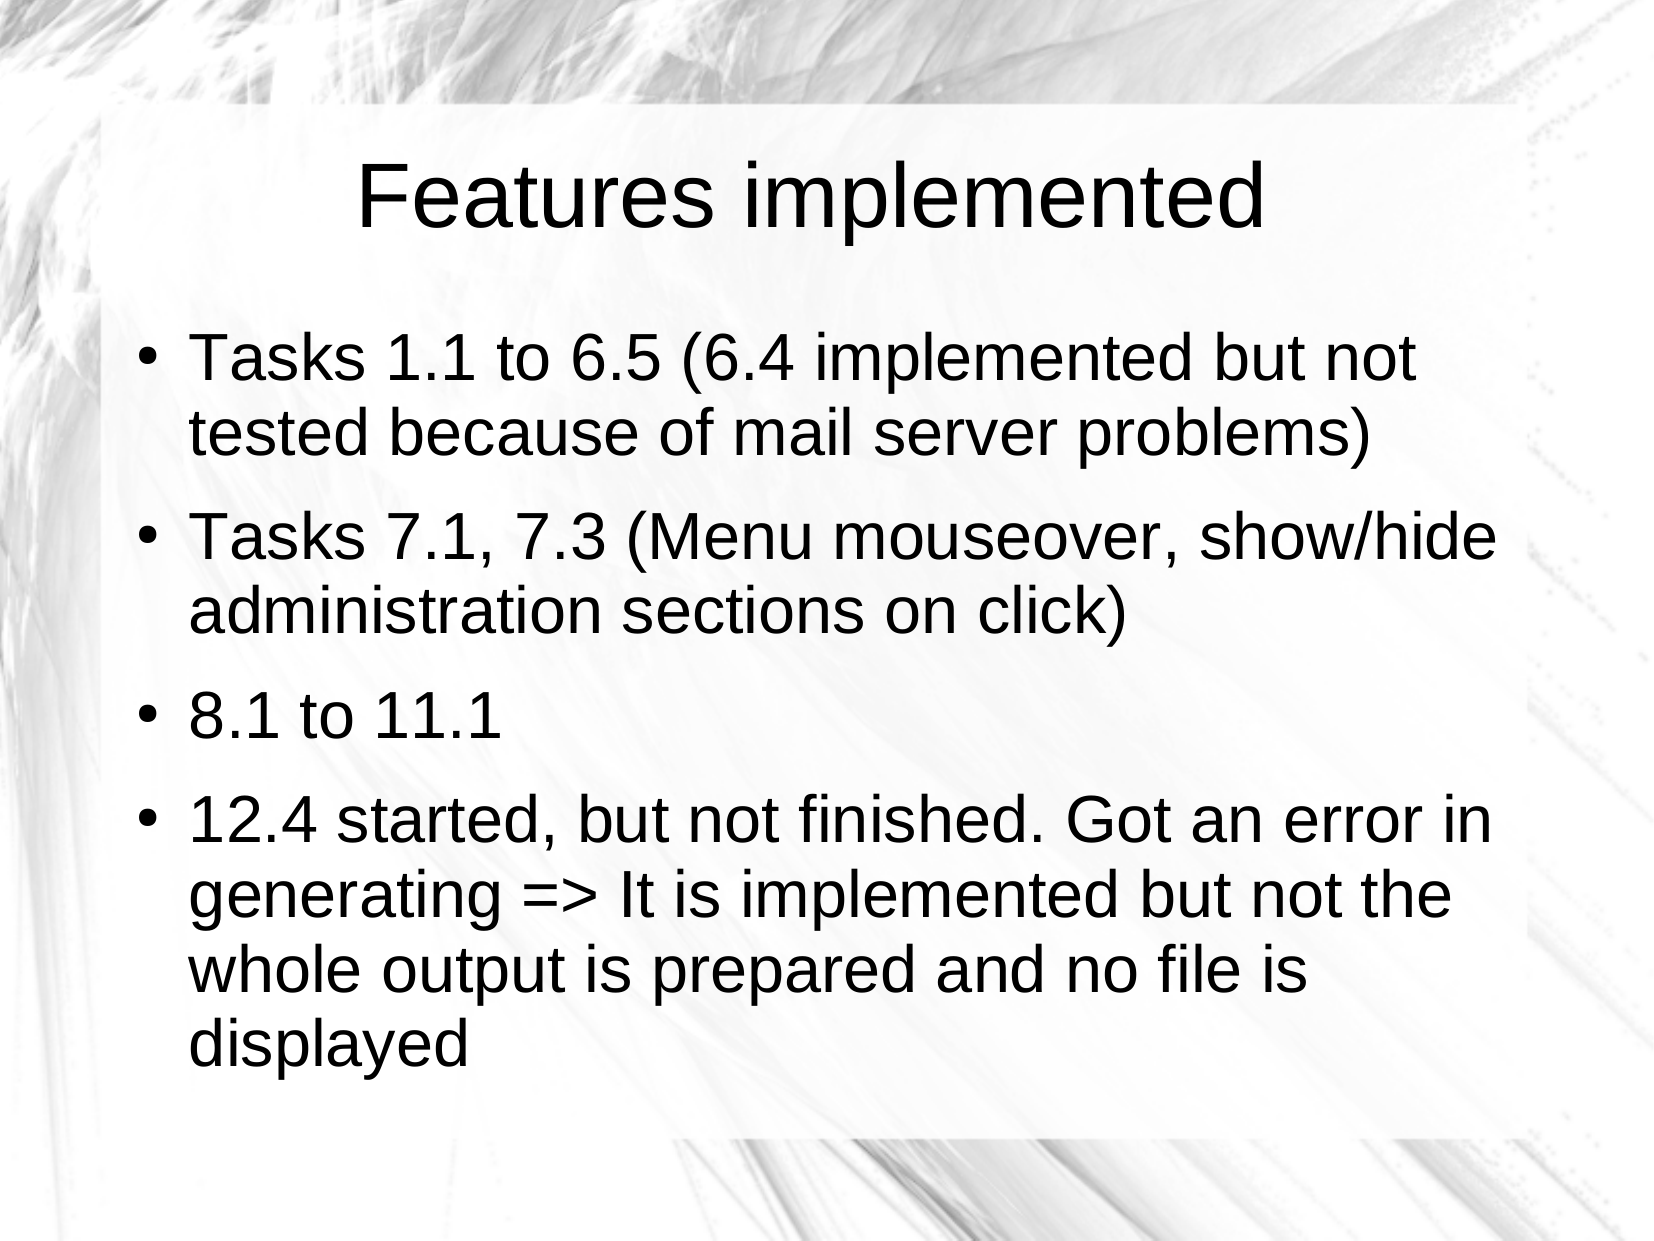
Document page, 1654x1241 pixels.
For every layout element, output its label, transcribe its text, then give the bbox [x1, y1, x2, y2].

title Features implemented [118, 112, 1506, 281]
picture [0, 0, 1654, 1241]
list Tasks 1.1 to 6.5 (6.4 implemented but not tested because of mail server problems) Tasks 7.1, 7.3 (Menu mouseover, show/hide administration sections on click) 8.1 to 11.1 12.4 started, but not finished. Got an error in generating => It is implemented but not the whole output is prepared and no file is displayed [118, 319, 1571, 1186]
